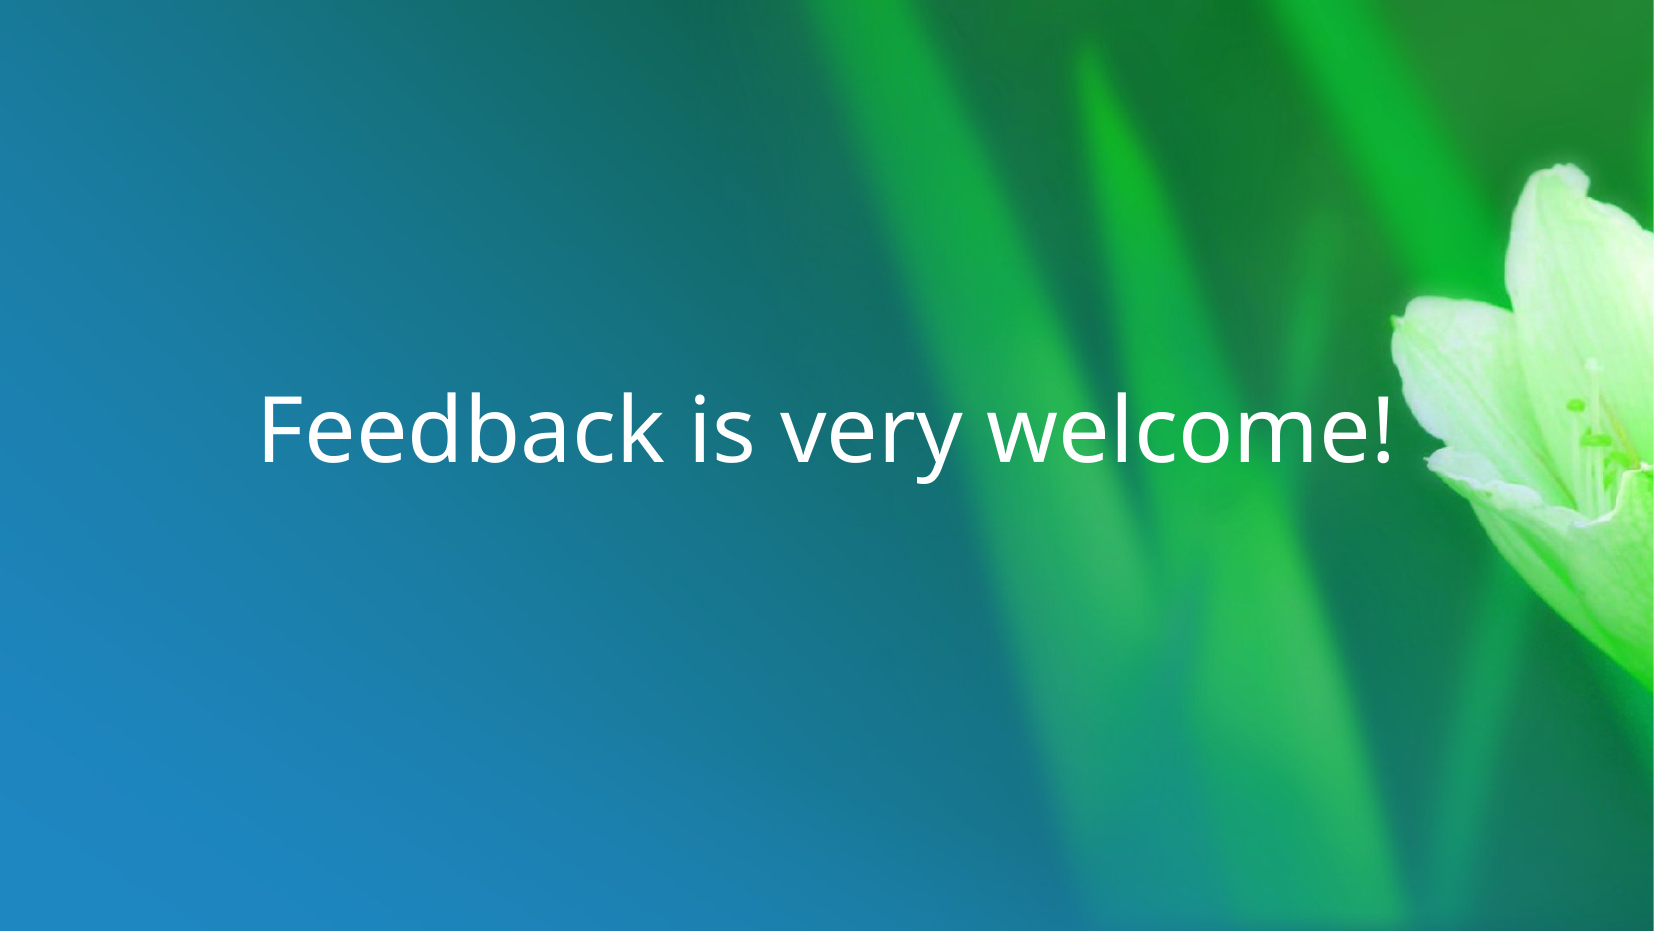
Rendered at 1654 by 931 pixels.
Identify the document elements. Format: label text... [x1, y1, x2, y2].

text_box Feedback is very welcome! [82, 362, 1571, 488]
picture [0, 0, 1654, 931]
